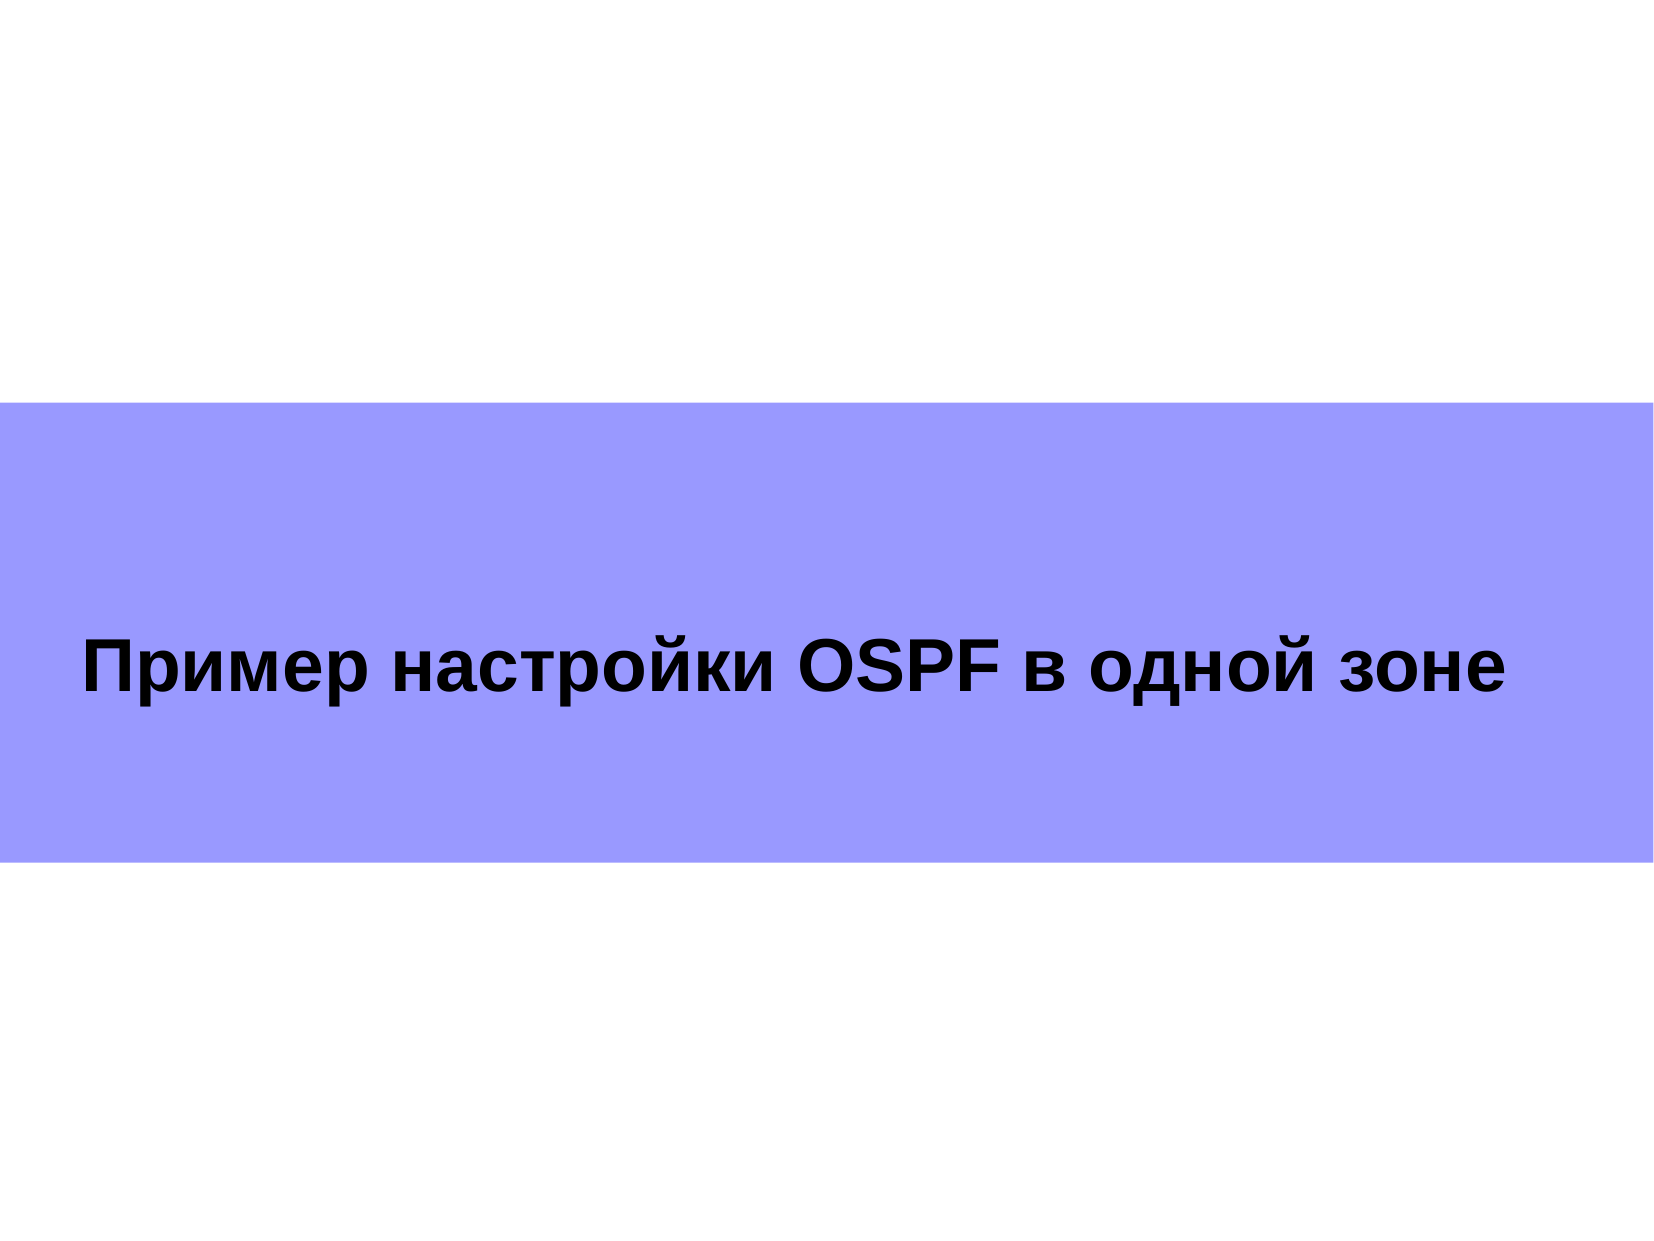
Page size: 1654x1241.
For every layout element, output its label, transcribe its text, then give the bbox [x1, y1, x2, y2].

text_box Пример настройки OSPF в одной зоне [67, 620, 1530, 772]
